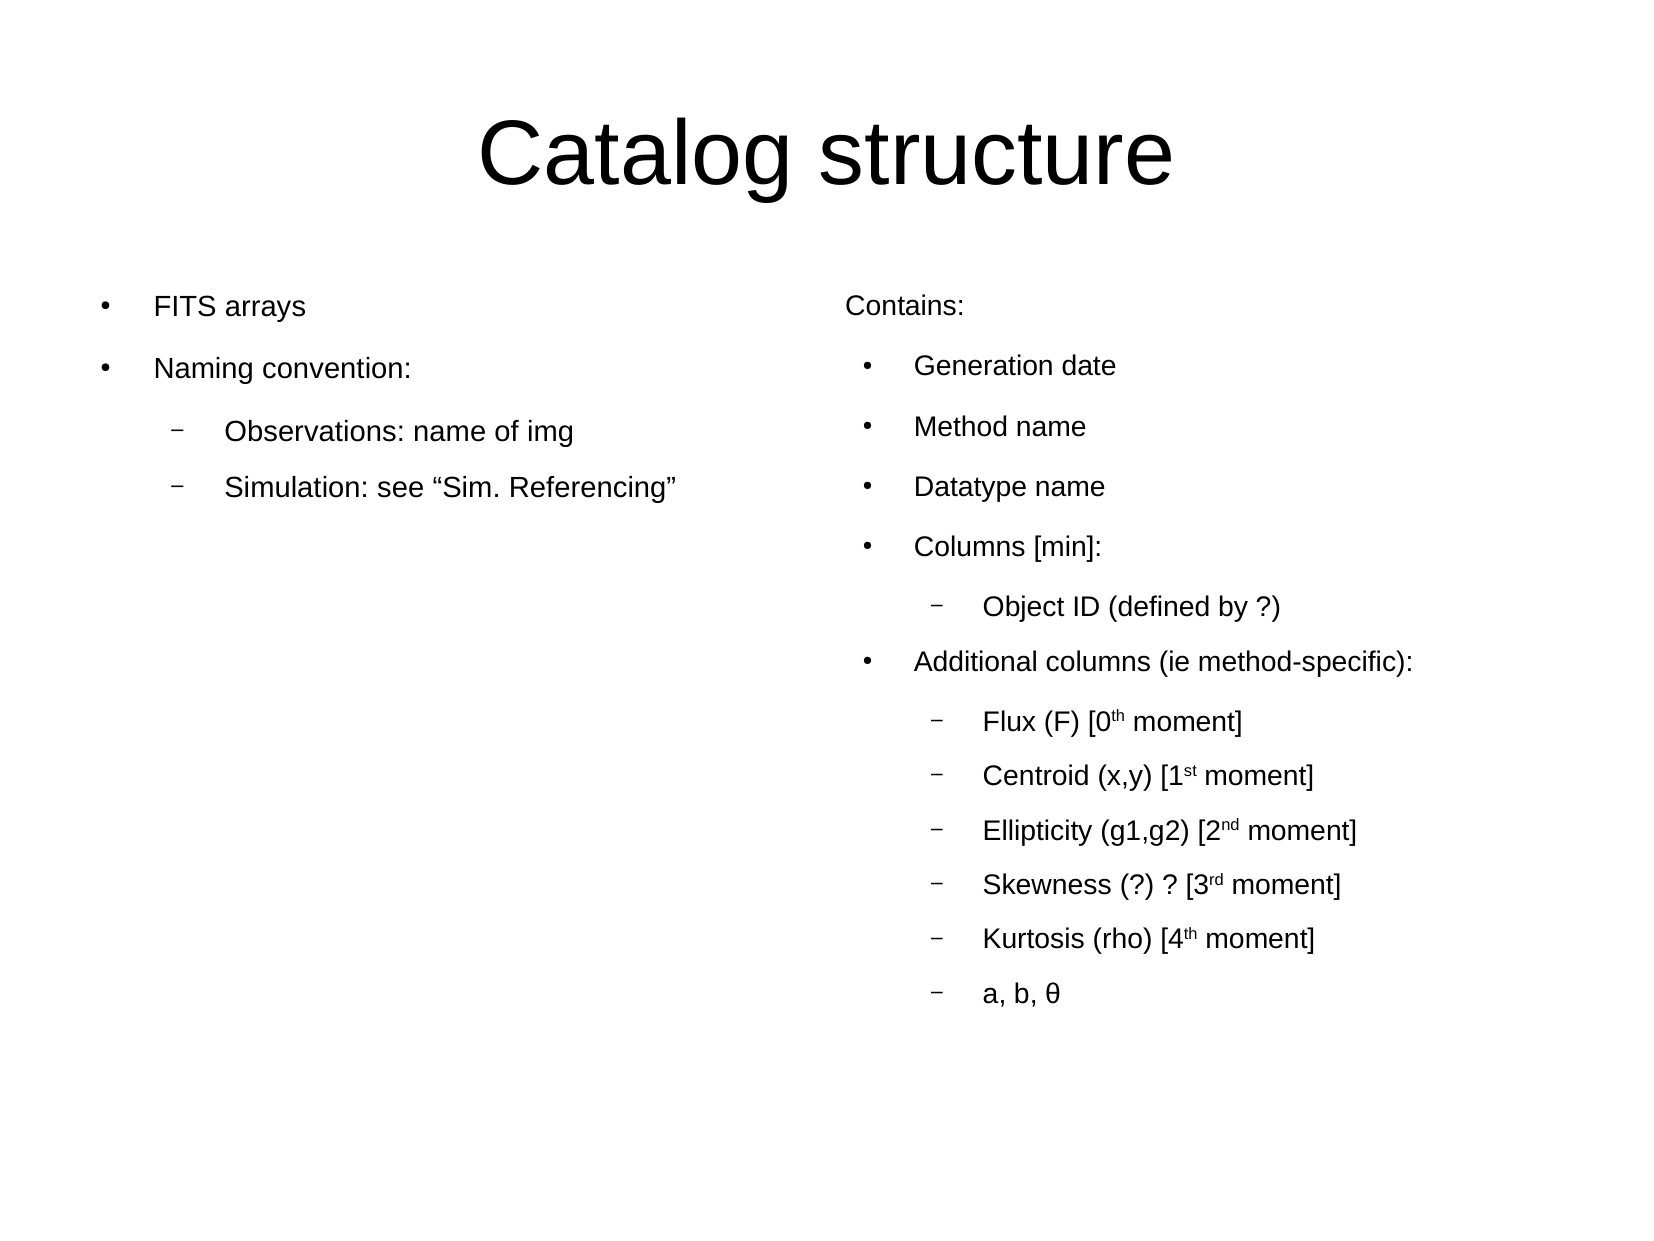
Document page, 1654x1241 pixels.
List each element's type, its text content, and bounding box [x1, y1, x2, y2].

title Catalog structure [82, 49, 1571, 257]
list FITS arrays Naming convention: Observations: name of img Simulation: see “Sim. Referencing” [82, 290, 809, 1010]
list Contains: Generation date Method name Datatype name Columns [min]: Object ID (defined by ?) Additional columns (ie method-specific): Flux (F) [0th moment] Centroid (x,y) [1st moment] Ellipticity (g1,g2) [2nd moment] Skewness (?) ? [3rd moment] Kurtosis (rho) [4th moment] a, b, θ [845, 290, 1572, 1010]
